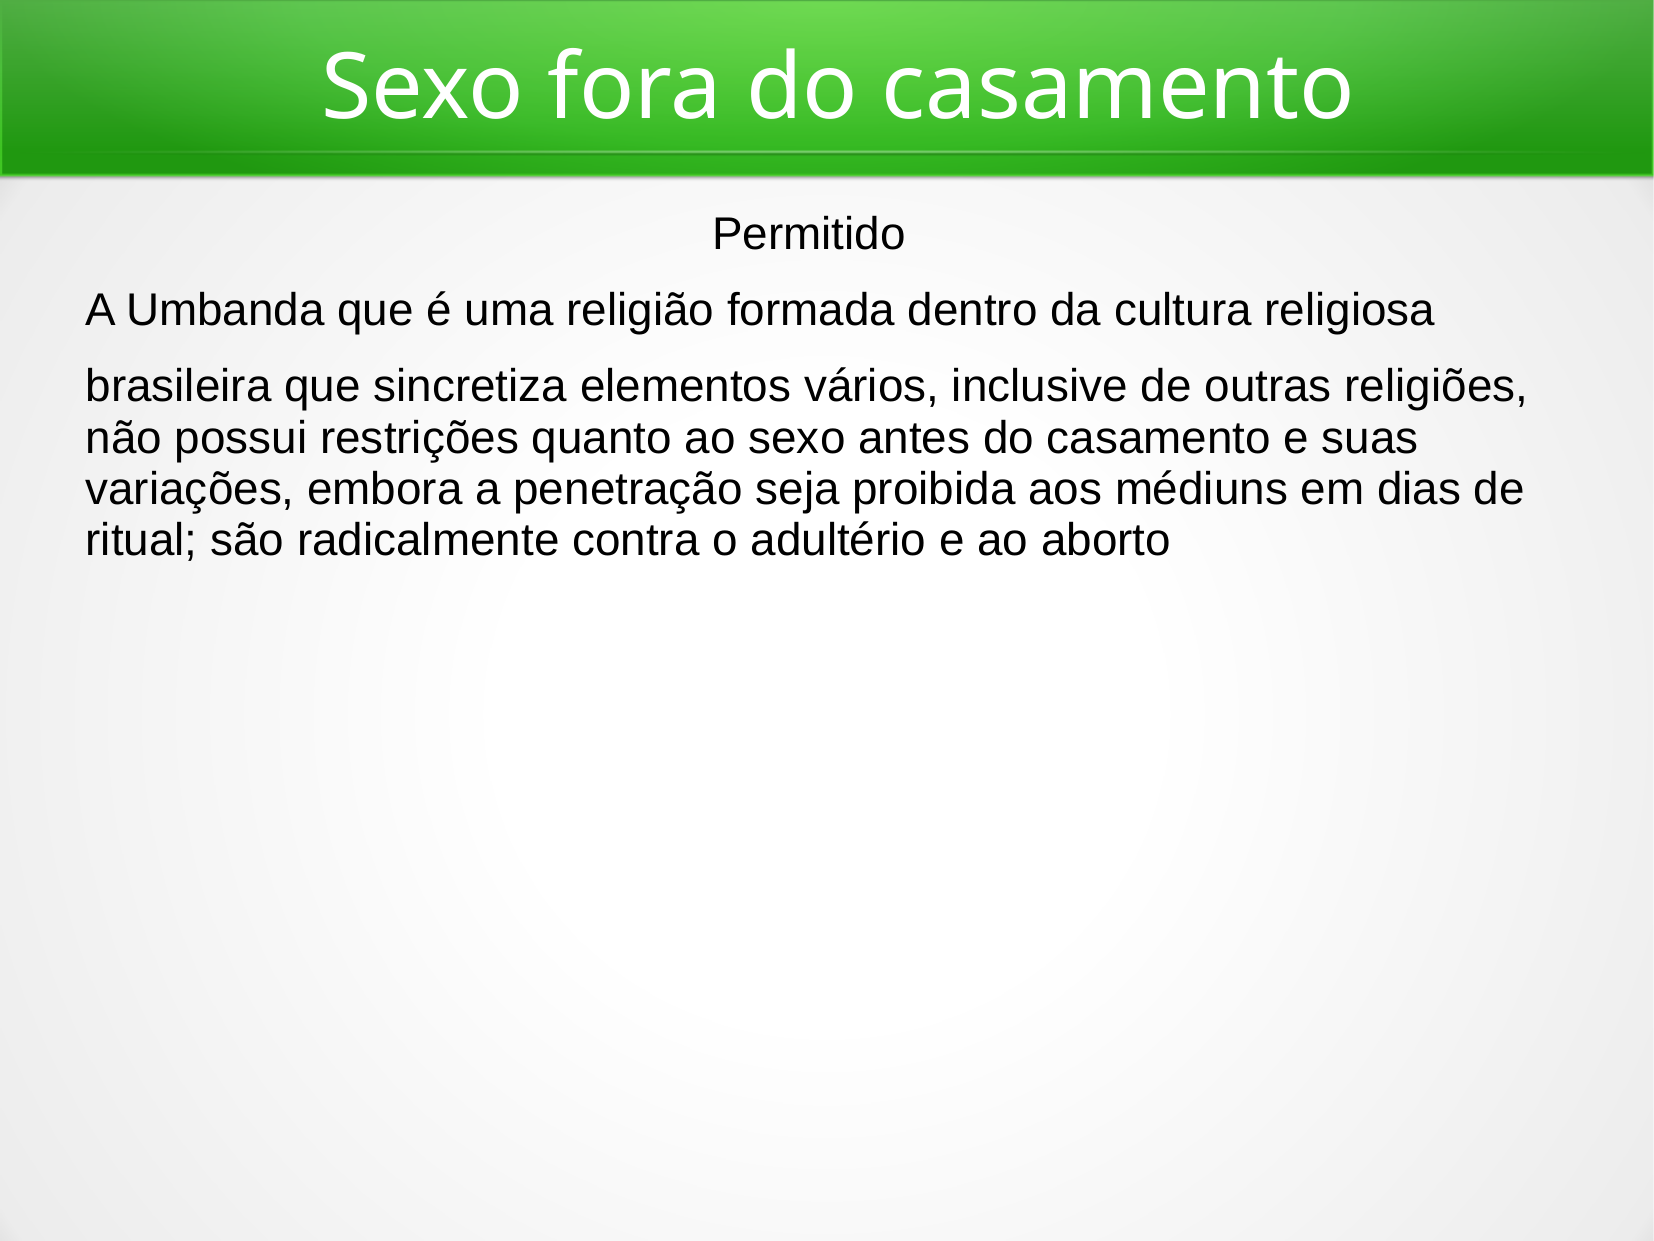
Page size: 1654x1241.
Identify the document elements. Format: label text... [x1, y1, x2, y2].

title Sexo fora do casamento [82, 11, 1571, 154]
picture [0, 0, 1654, 1241]
text_box Permitido A Umbanda que é uma religião formada dentro da cultura religiosa brasileira que sincretiza elementos vários, inclusive de outras religiões, não possui restrições quanto ao sexo antes do casamento e suas variações, embora a penetração seja proibida aos médiuns em dias de ritual; são radicalmente contra o adultério e ao aborto [70, 200, 1548, 1007]
